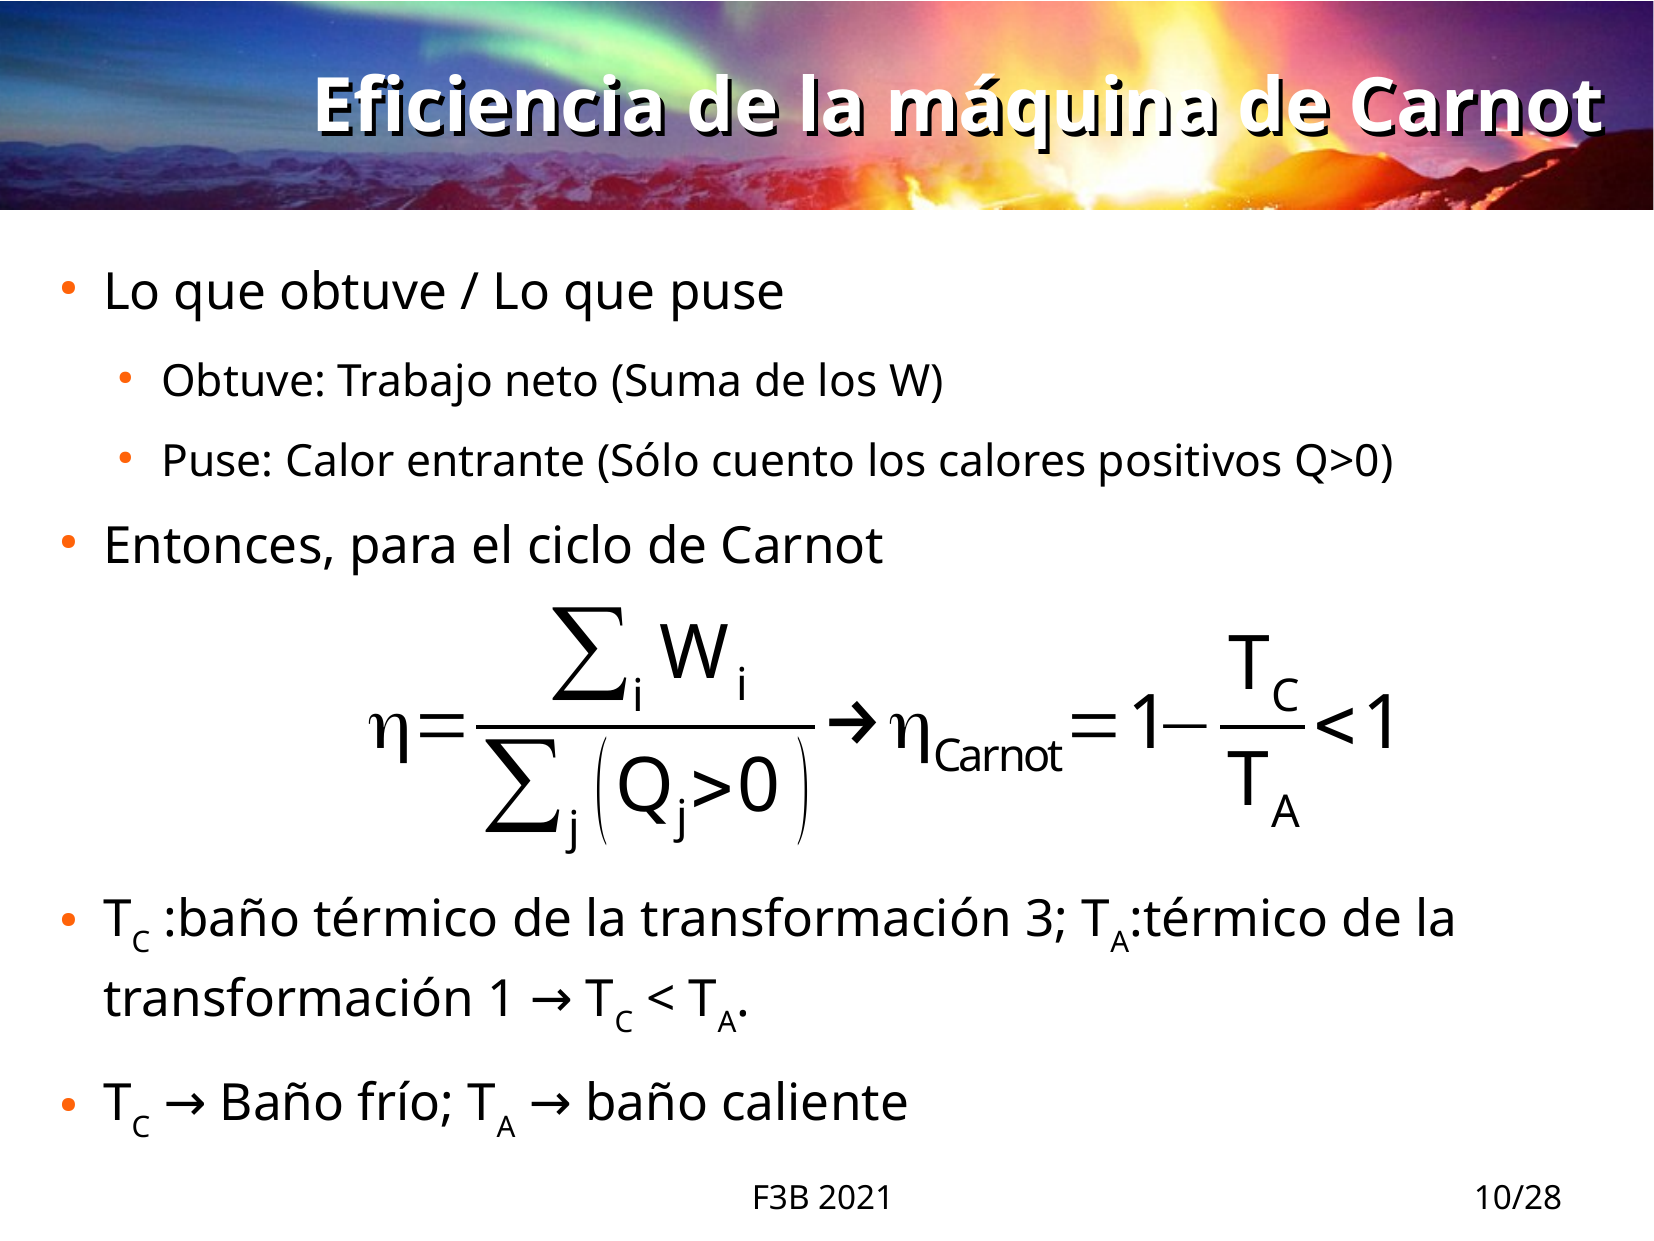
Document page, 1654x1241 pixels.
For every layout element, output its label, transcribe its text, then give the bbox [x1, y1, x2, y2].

title Eficiencia de la máquina de Carnot [45, 15, 1606, 191]
list Lo que obtuve / Lo que puse Obtuve: Trabajo neto (Suma de los W) Puse: Calor entrante (Sólo cuento los calores positivos Q>0) Entonces, para el ciclo de Carnot TC :baño térmico de la transformación 3; TA:térmico de la transformación 1 → TC < TA. TC → Baño frío; TA → baño caliente [45, 255, 1606, 1156]
picture [0, 1, 1654, 210]
chart [359, 601, 1396, 856]
